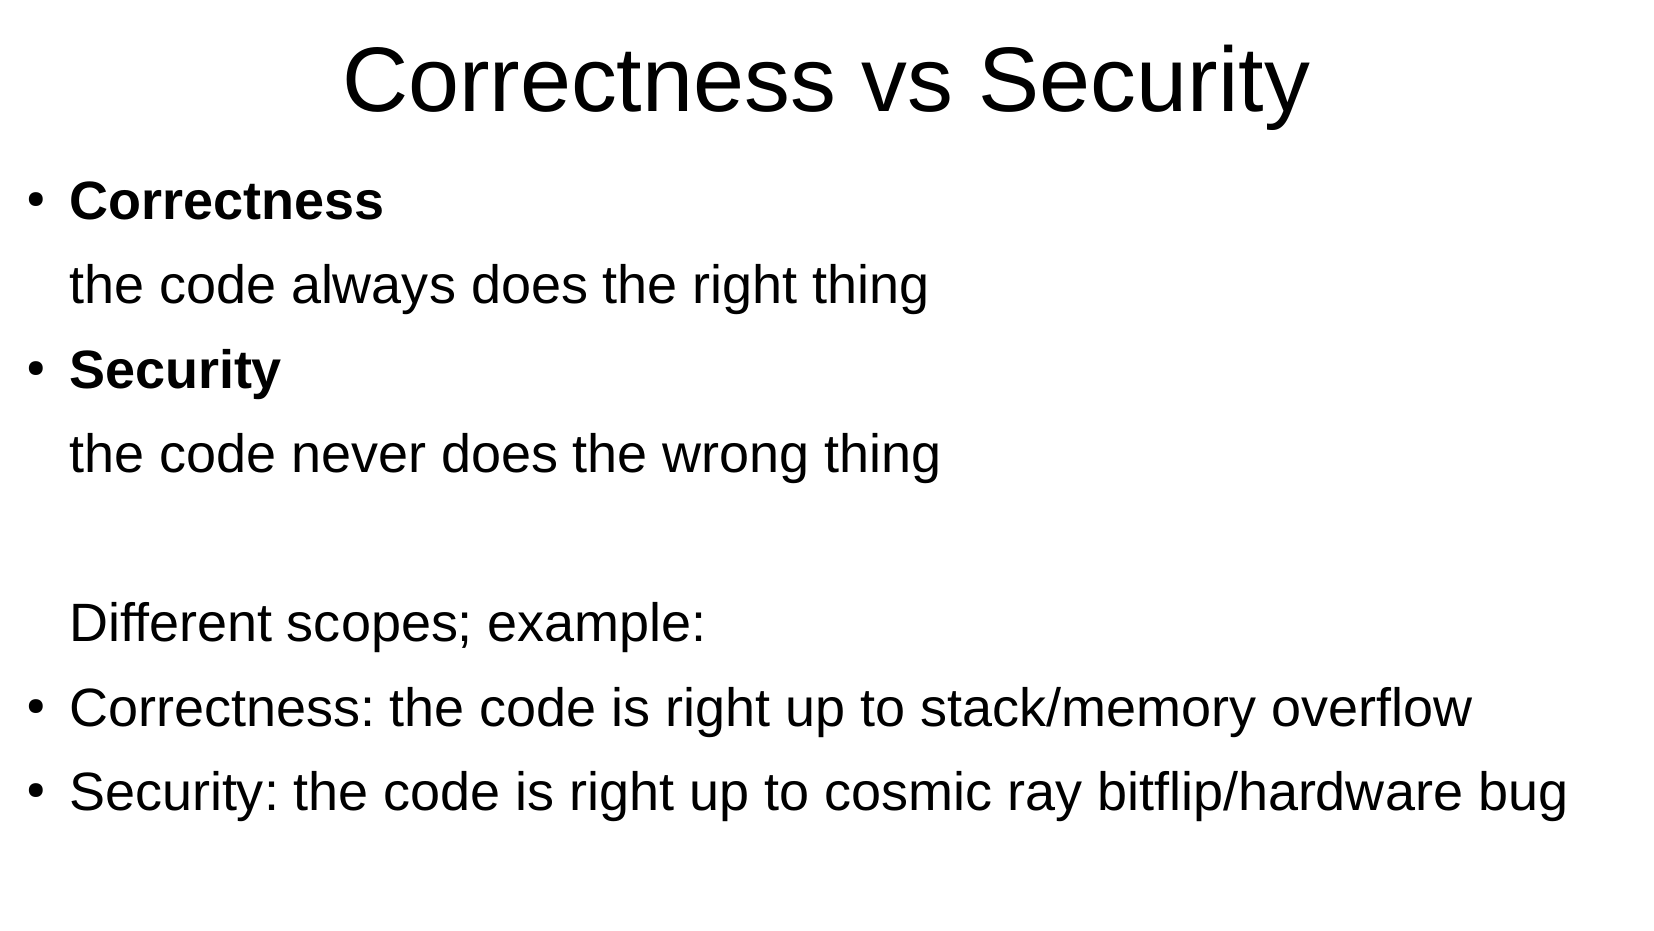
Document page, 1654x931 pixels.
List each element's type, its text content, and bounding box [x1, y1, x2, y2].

list Correctness the code always does the right thing Security the code never does the wrong thing Different scopes; example: Correctness: the code is right up to stack/memory overflow Security: the code is right up to cosmic ray bitflip/hardware bug [11, 170, 1583, 883]
title Correctness vs Security [82, 1, 1571, 157]
